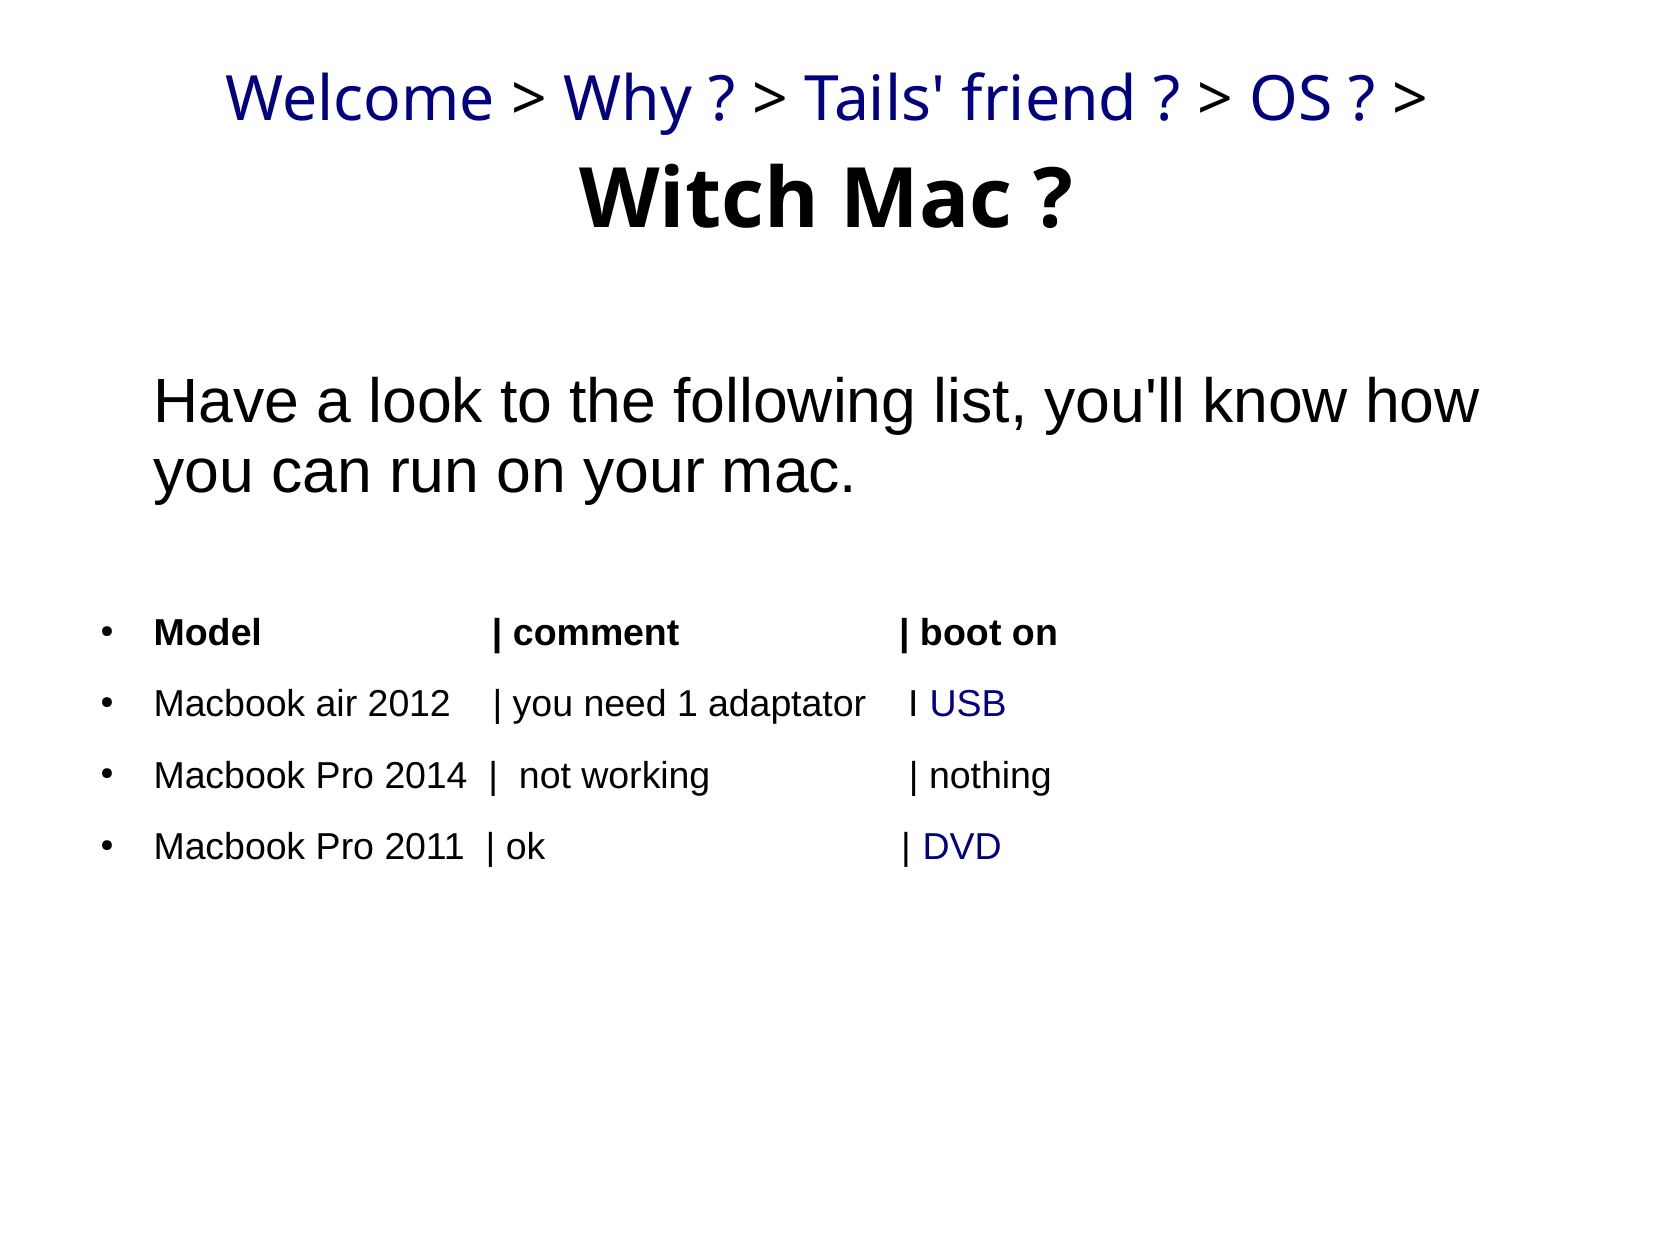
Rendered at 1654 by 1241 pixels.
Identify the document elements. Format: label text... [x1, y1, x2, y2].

list Have a look to the following list, you'll know how you can run on your mac. Model | comment | boot on Macbook air 2012 | you need 1 adaptator I USB Macbook Pro 2014 | not working | nothing Macbook Pro 2011 | ok | DVD [82, 290, 1538, 1205]
title Welcome > Why ? > Tails' friend ? > OS ? > Witch Mac ? [82, 49, 1571, 257]
